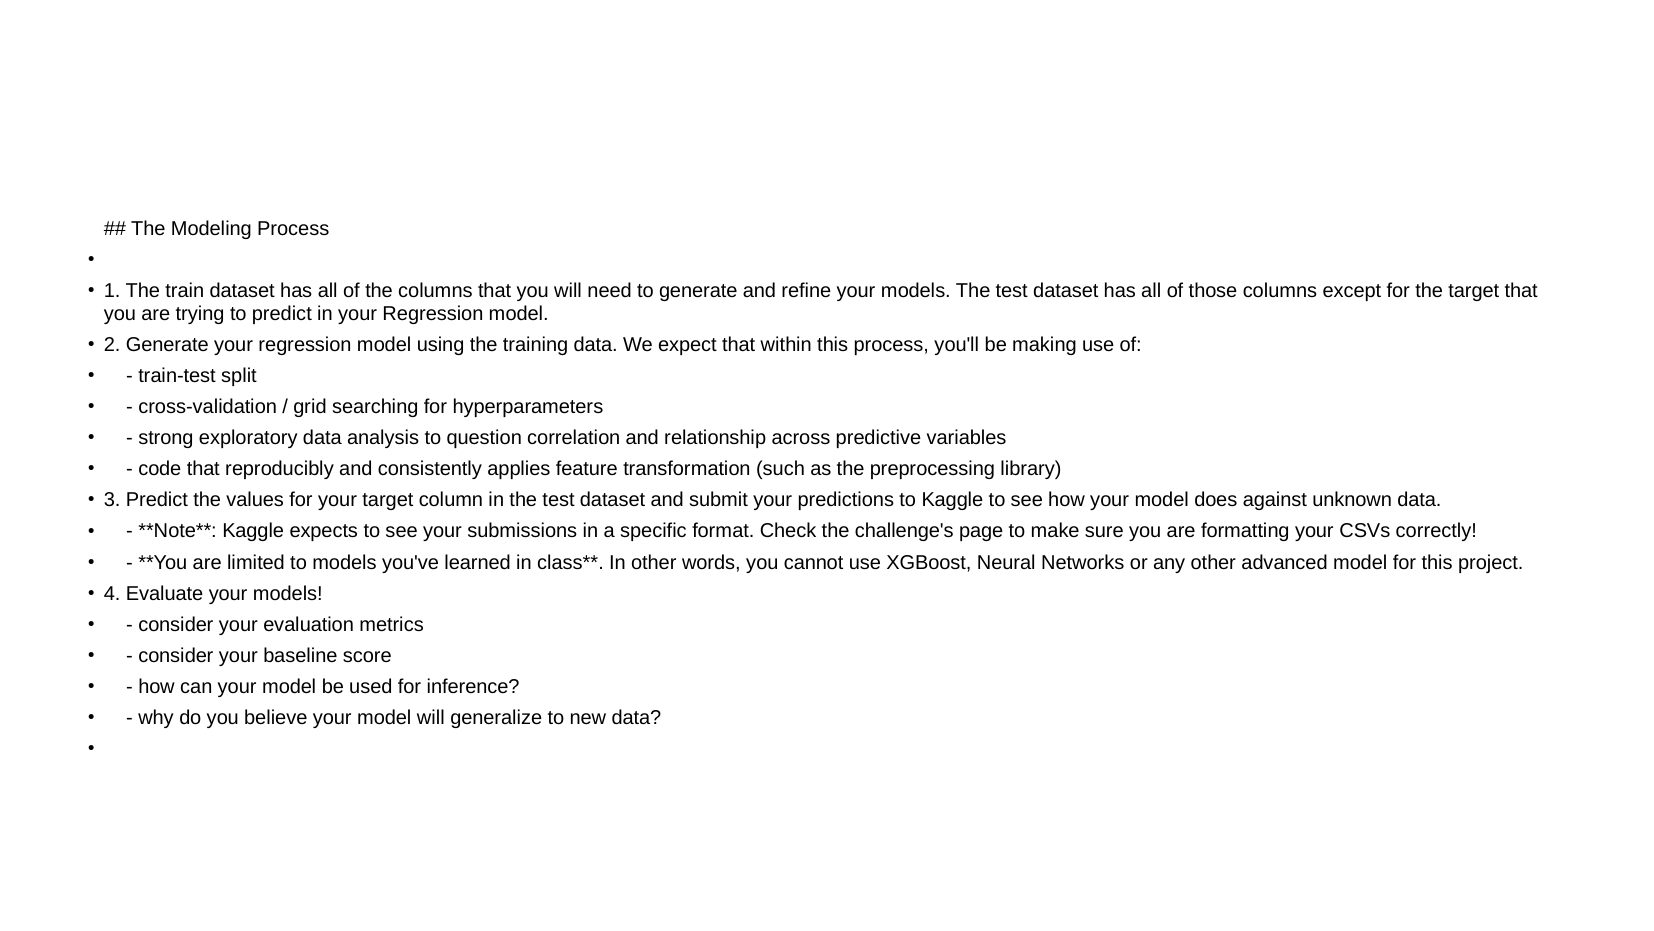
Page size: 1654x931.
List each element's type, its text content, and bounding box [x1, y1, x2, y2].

list ## The Modeling Process 1. The train dataset has all of the columns that you will need to generate and refine your models. The test dataset has all of those columns except for the target that you are trying to predict in your Regression model. 2. Generate your regression model using the training data. We expect that within this process, you'll be making use of: - train-test split - cross-validation / grid searching for hyperparameters - strong exploratory data analysis to question correlation and relationship across predictive variables - code that reproducibly and consistently applies feature transformation (such as the preprocessing library) 3. Predict the values for your target column in the test dataset and submit your predictions to Kaggle to see how your model does against unknown data. - **Note**: Kaggle expects to see your submissions in a specific format. Check the challenge's page to make sure you are formatting your CSVs correctly! - **You are limited to models you've learned in class**. In other words, you cannot use XGBoost, Neural Networks or any other advanced model for this project. 4. Evaluate your models! - consider your evaluation metrics - consider your baseline score - how can your model be used for inference? - why do you believe your model will generalize to new data? [82, 217, 1571, 758]
